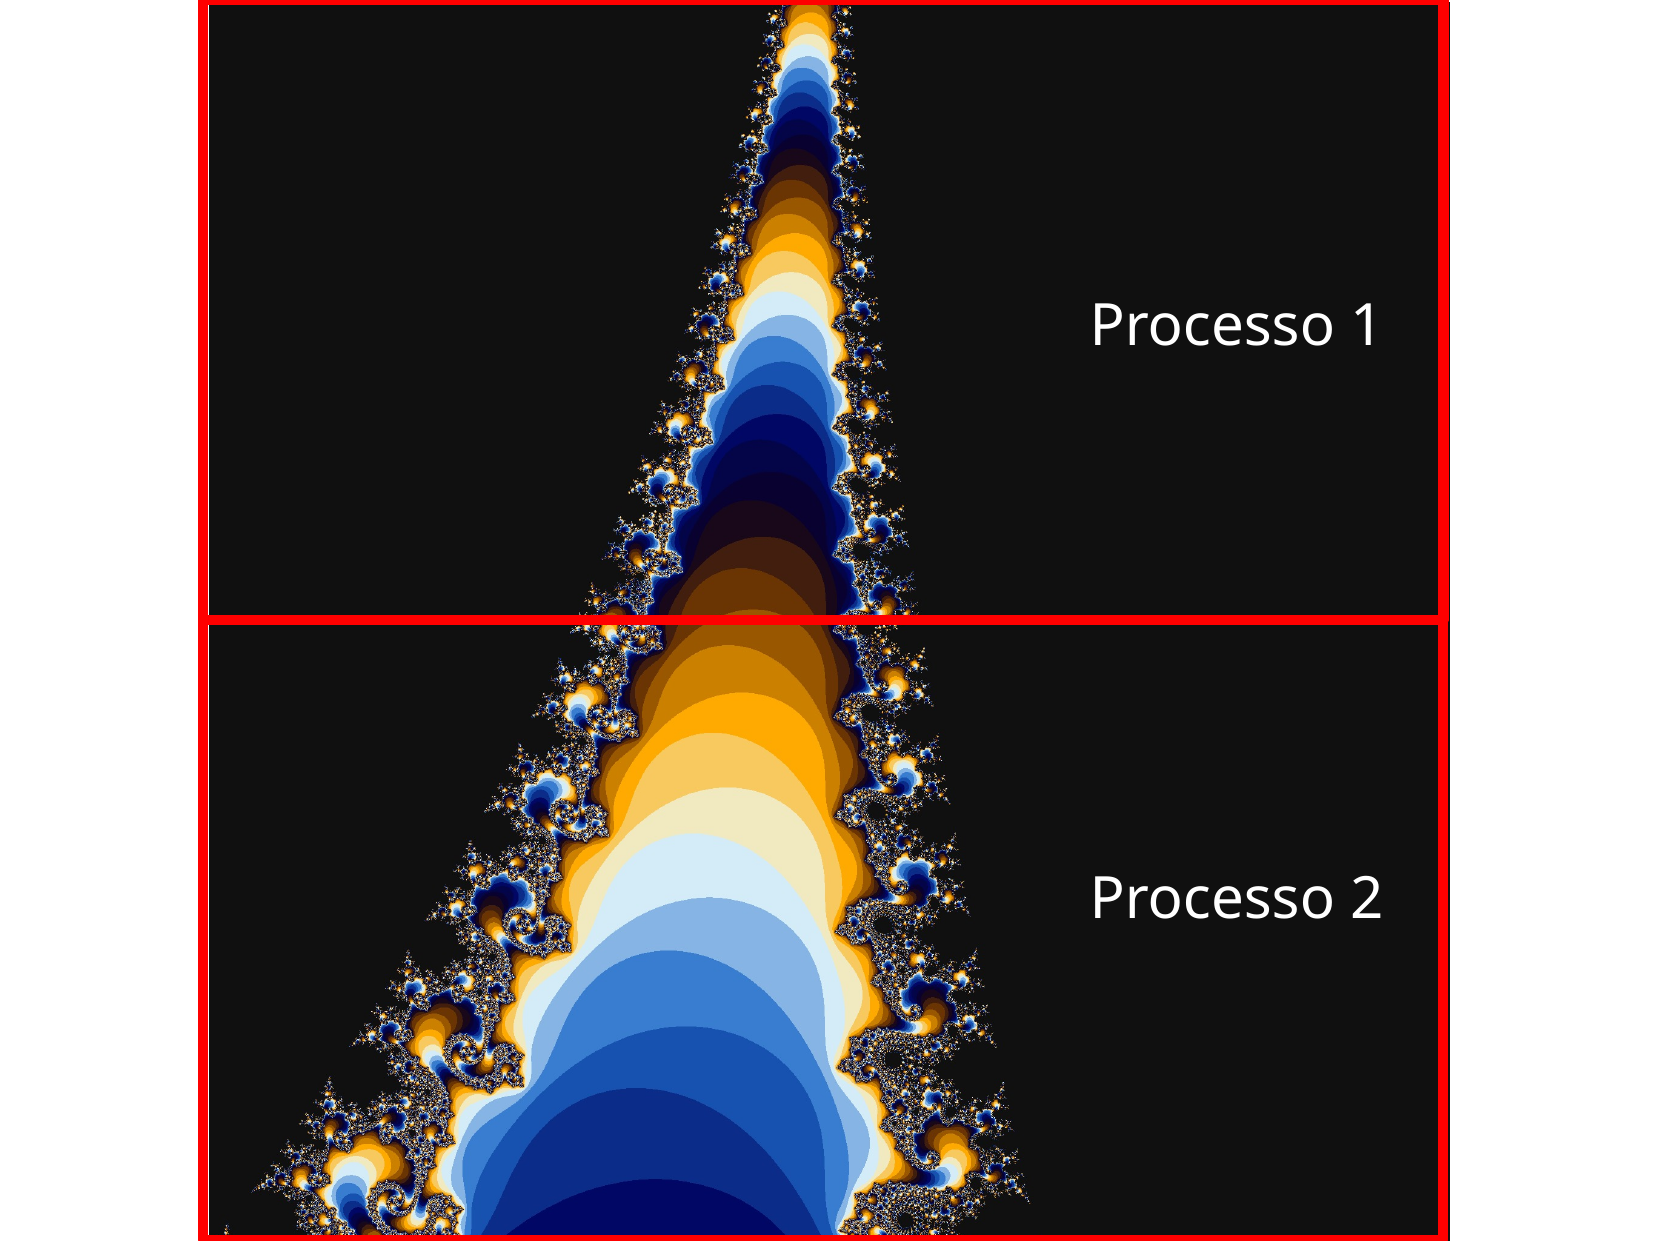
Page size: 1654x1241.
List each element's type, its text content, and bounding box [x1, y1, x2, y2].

text_box Processo 1 [1074, 275, 1386, 367]
text_box Processo 2 [1074, 848, 1386, 939]
picture [209, 625, 1438, 1235]
picture [209, 5, 1438, 615]
